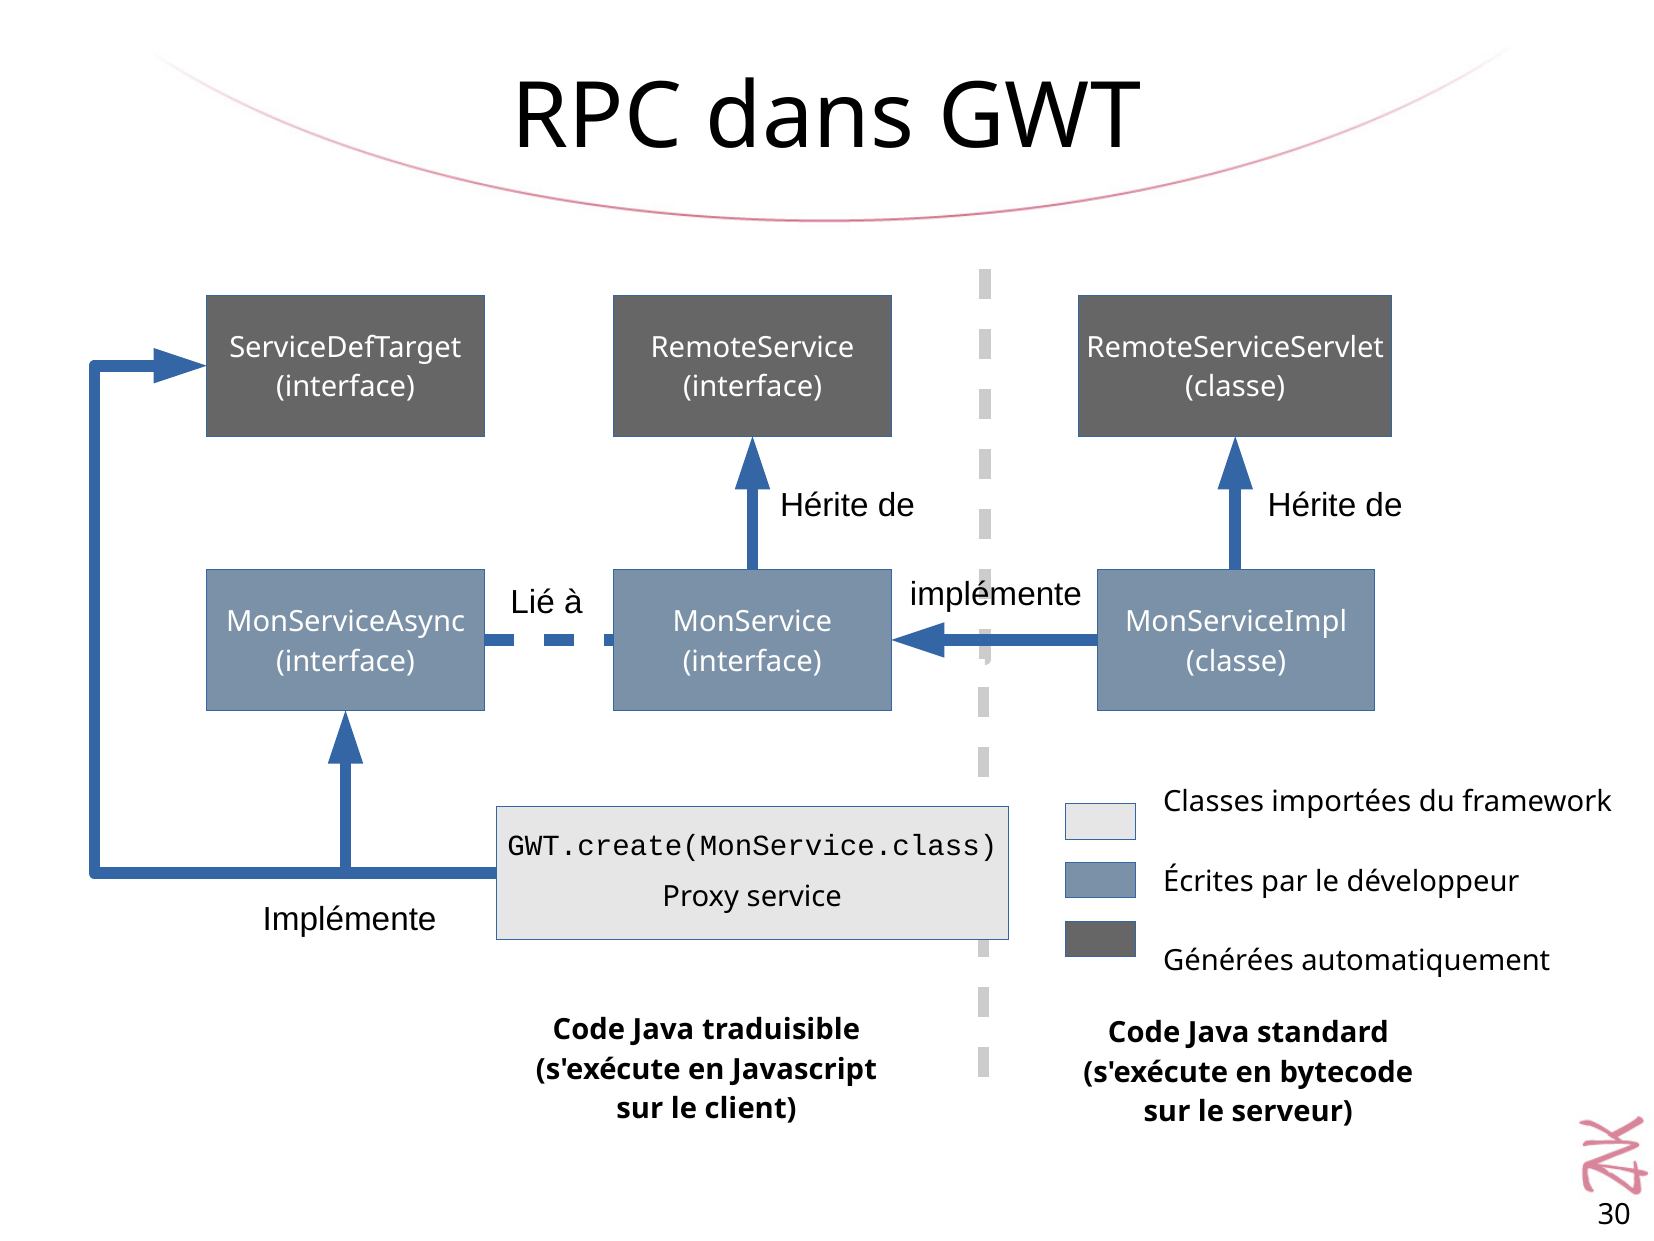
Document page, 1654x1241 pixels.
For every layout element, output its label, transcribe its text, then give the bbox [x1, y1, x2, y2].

text_box MonServiceAsync (interface) [206, 569, 485, 711]
title RPC dans GWT [82, 11, 1571, 213]
text_box RemoteServiceServlet (classe) [1078, 295, 1392, 437]
text_box Hérite de [1252, 478, 1421, 532]
text_box implémente [895, 567, 1098, 621]
text_box Code Java traduisible (s'exécute en Javascript sur le client) [444, 1027, 969, 1108]
text_box Lié à [495, 575, 598, 628]
text_box Implémente [248, 892, 452, 946]
text_box Classes importées du framework Écrites par le développeur Générées automatiquement [1254, 829, 1521, 930]
text_box MonService (interface) [613, 569, 892, 711]
text_box Hérite de [765, 478, 934, 532]
text_box [1065, 862, 1136, 898]
text_box Code Java standard (s'exécute en bytecode sur le serveur) [1051, 995, 1446, 1146]
text_box GWT.create(MonService.class) Proxy service [496, 806, 1009, 940]
text_box ServiceDefTarget (interface) [206, 295, 485, 437]
text_box MonServiceImpl (classe) [1097, 569, 1375, 711]
text_box RemoteService (interface) [613, 295, 892, 437]
text_box [1065, 921, 1136, 957]
picture [4, 1, 1654, 1241]
text_box [1065, 803, 1136, 840]
